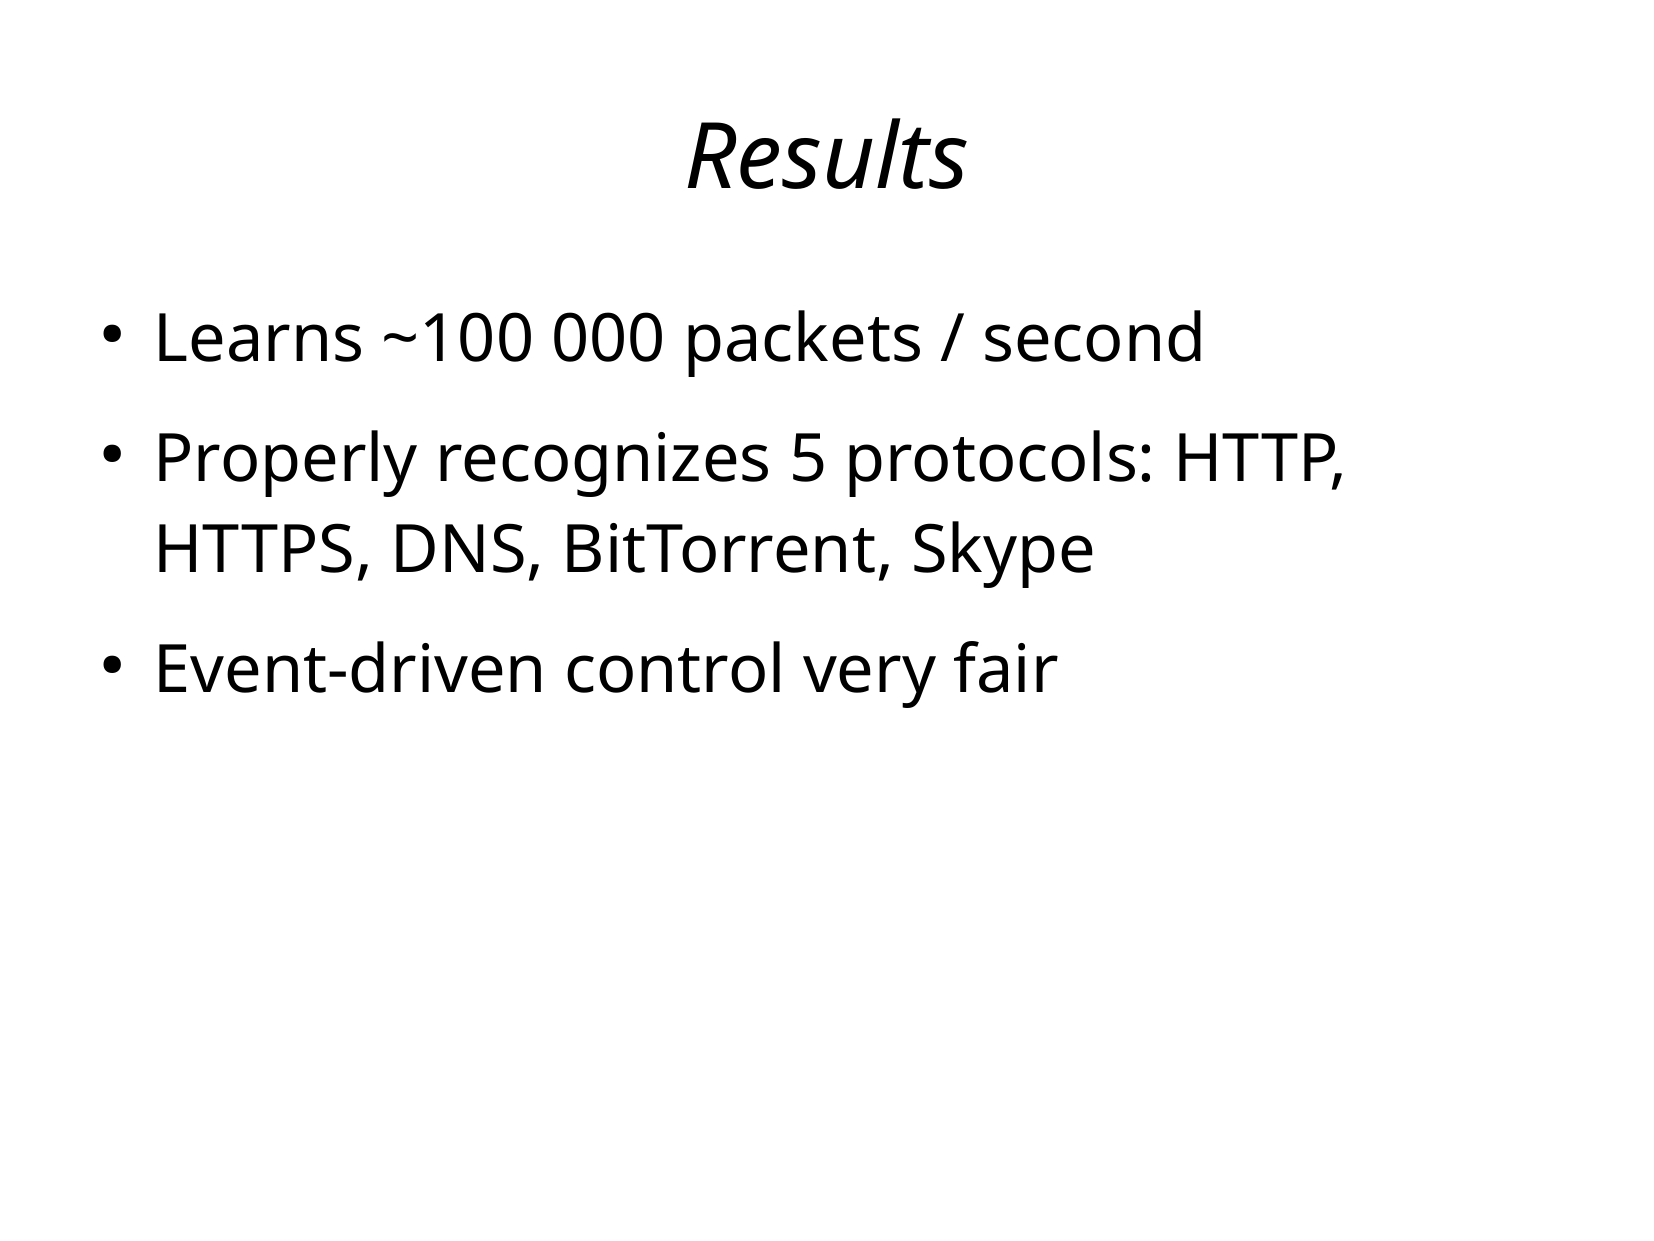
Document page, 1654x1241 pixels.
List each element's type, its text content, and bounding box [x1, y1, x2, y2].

title Results [82, 56, 1571, 250]
list Learns ~100 000 packets / second Properly recognizes 5 protocols: HTTP, HTTPS, DNS, BitTorrent, Skype Event-driven control very fair [82, 290, 1571, 1109]
